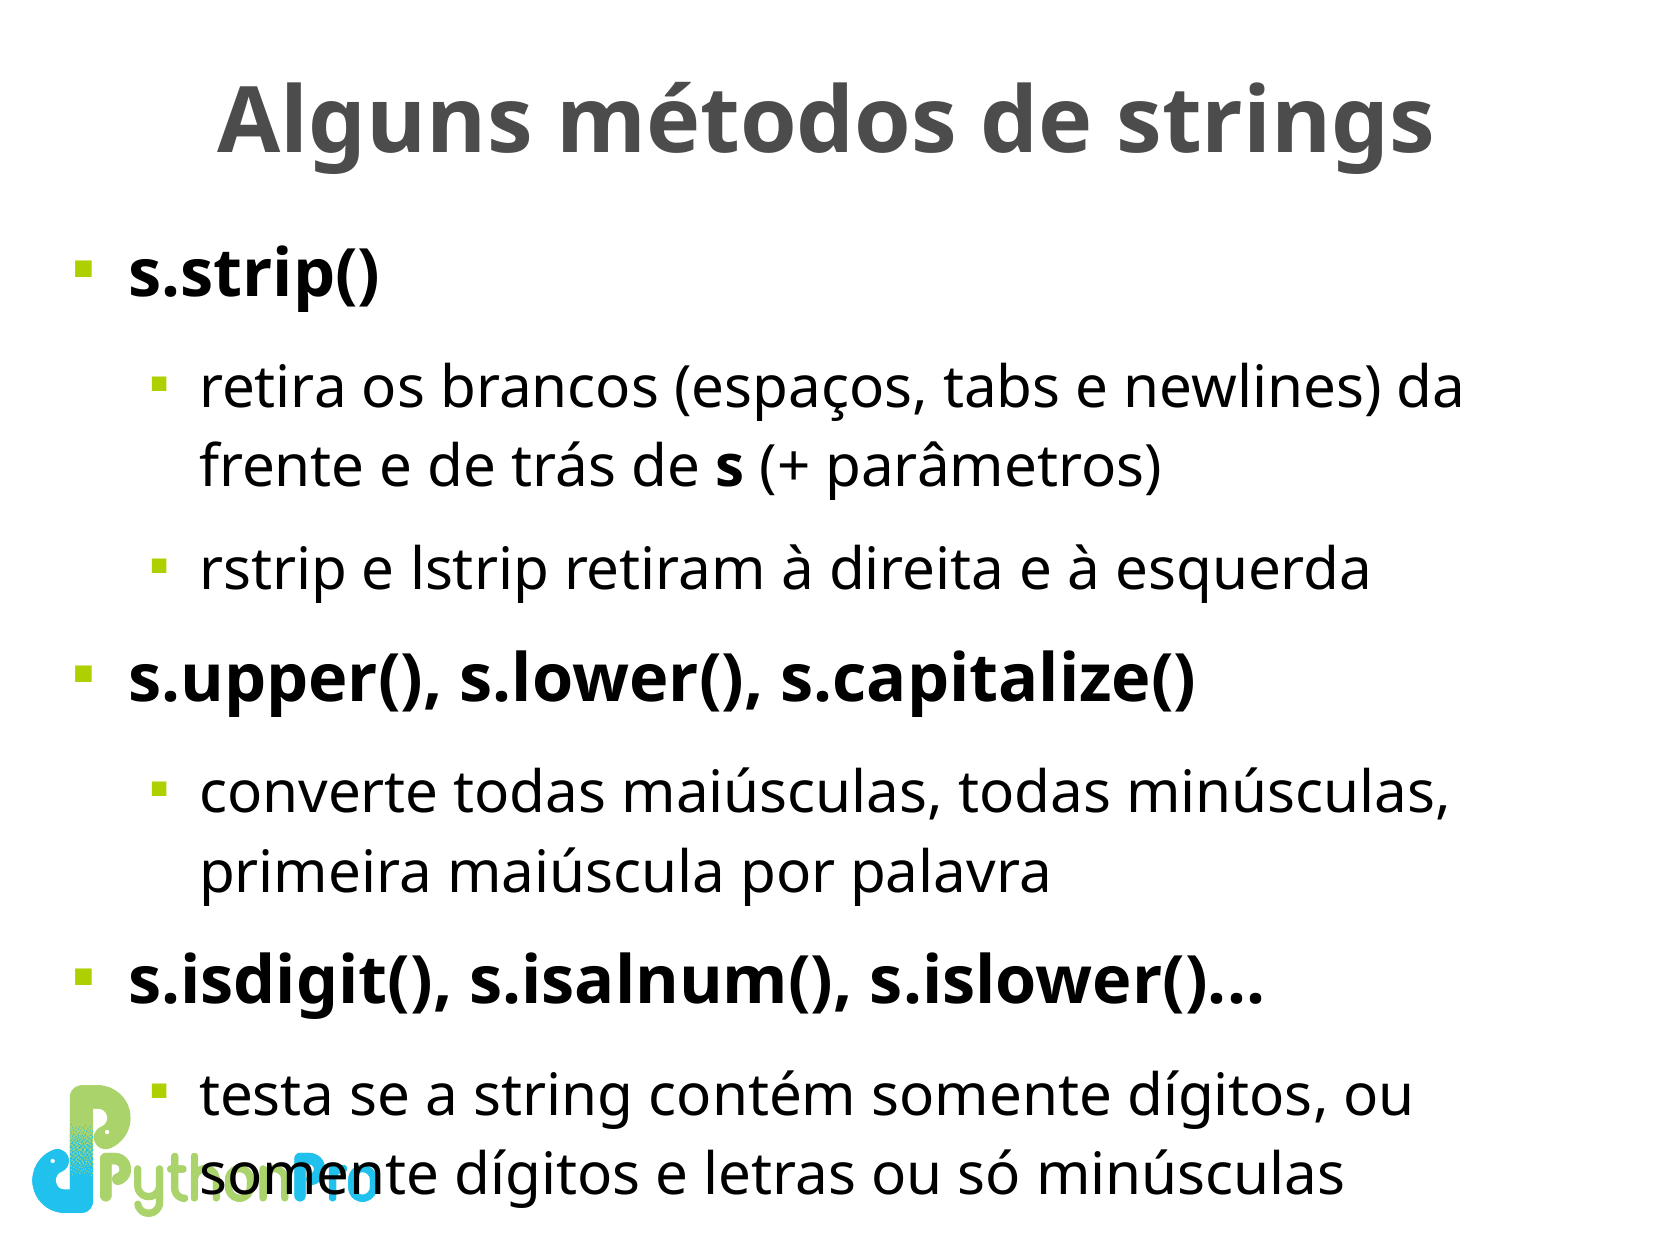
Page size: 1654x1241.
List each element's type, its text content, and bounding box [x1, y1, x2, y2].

list s.strip() retira os brancos (espaços, tabs e newlines) da frente e de trás de s (+ parâmetros) rstrip e lstrip retiram à direita e à esquerda s.upper(), s.lower(), s.capitalize() converte todas maiúsculas, todas minúsculas, primeira maiúscula por palavra s.isdigit(), s.isalnum(), s.islower()... testa se a string contém somente dígitos, ou somente dígitos e letras ou só minúsculas [57, 225, 1546, 1088]
title Alguns métodos de strings [82, 13, 1571, 222]
picture [229, 1088, 245, 1096]
picture [32, 1085, 377, 1217]
picture [309, 1100, 324, 1111]
